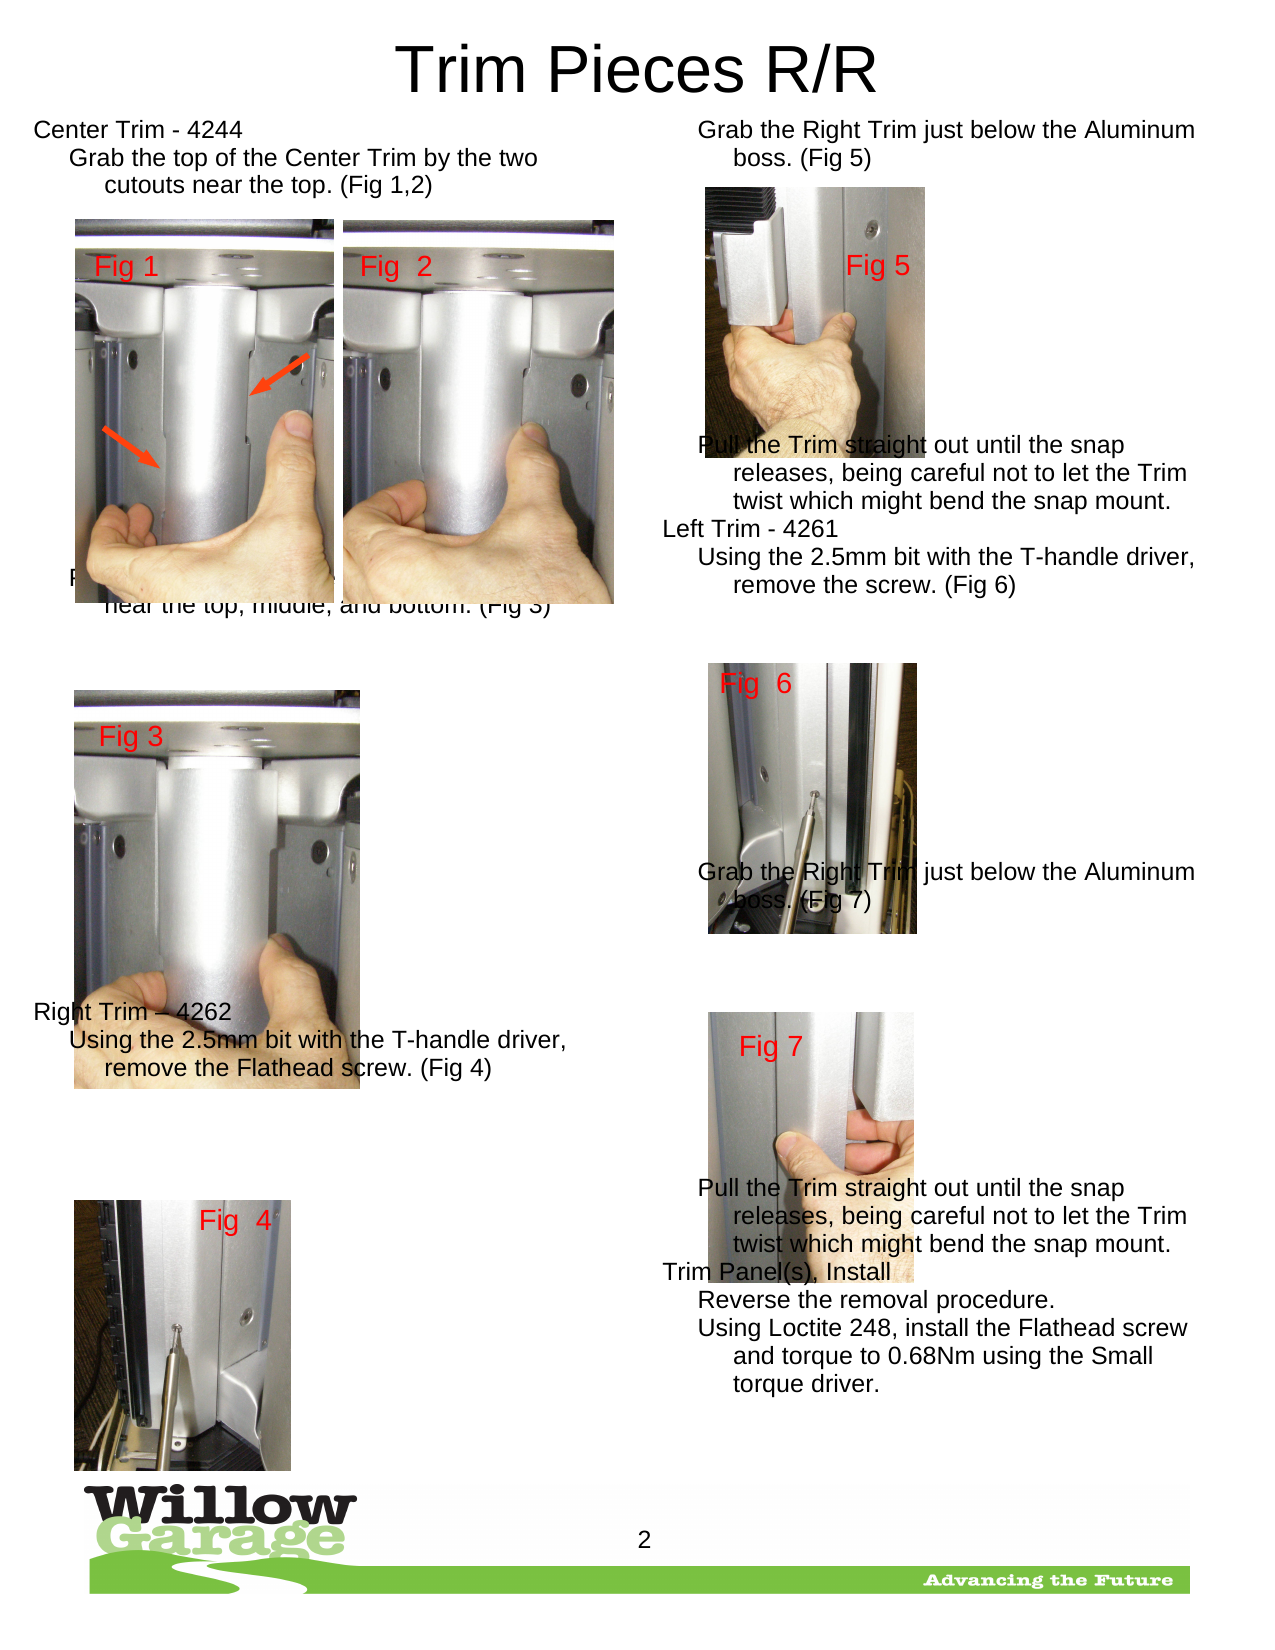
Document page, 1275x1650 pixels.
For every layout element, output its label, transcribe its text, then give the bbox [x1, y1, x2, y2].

text_box Fig 4 [184, 1196, 288, 1248]
text_box Fig 5 [830, 241, 937, 293]
picture [84, 1484, 1190, 1594]
text_box Fig 1 [230, 213, 328, 219]
text_box Fig 3 [84, 712, 190, 764]
picture [75, 219, 334, 603]
picture [74, 1200, 291, 1471]
text_box Fig 6 [704, 660, 808, 712]
picture [343, 220, 614, 604]
title Trim Pieces R/R [84, 18, 1190, 121]
text_box Fig 2 [345, 243, 448, 295]
list Center Trim - 4244 Grab the top of the Center Trim by the two cutouts near the top. (Fig 1,2) Pull straight out until the 3 snaps release, one near the top, middle, and bottom. (Fig 3) Right Trim – 4262 Using the 2.5mm bit with the T-handle driver, remove the Flathead screw. (Fig 4) [33, 115, 627, 1193]
list Grab the Right Trim just below the Aluminum boss. (Fig 5) Pull the Trim straight out until the snap releases, being careful not to let the Trim twist which might bend the snap mount. Left Trim - 4261 Using the 2.5mm bit with the T-handle driver, remove the screw. (Fig 6) Grab the Right Trim just below the Aluminum boss. (Fig 7) Pull the Trim straight out until the snap releases, being careful not to let the Trim twist which might bend the snap mount. Trim Panel(s), Install Reverse the removal procedure. Using Loctite 248, install the Flathead screw and torque to 0.68Nm using the Small torque driver. [662, 115, 1202, 1544]
text_box Fig 1 [79, 243, 174, 295]
